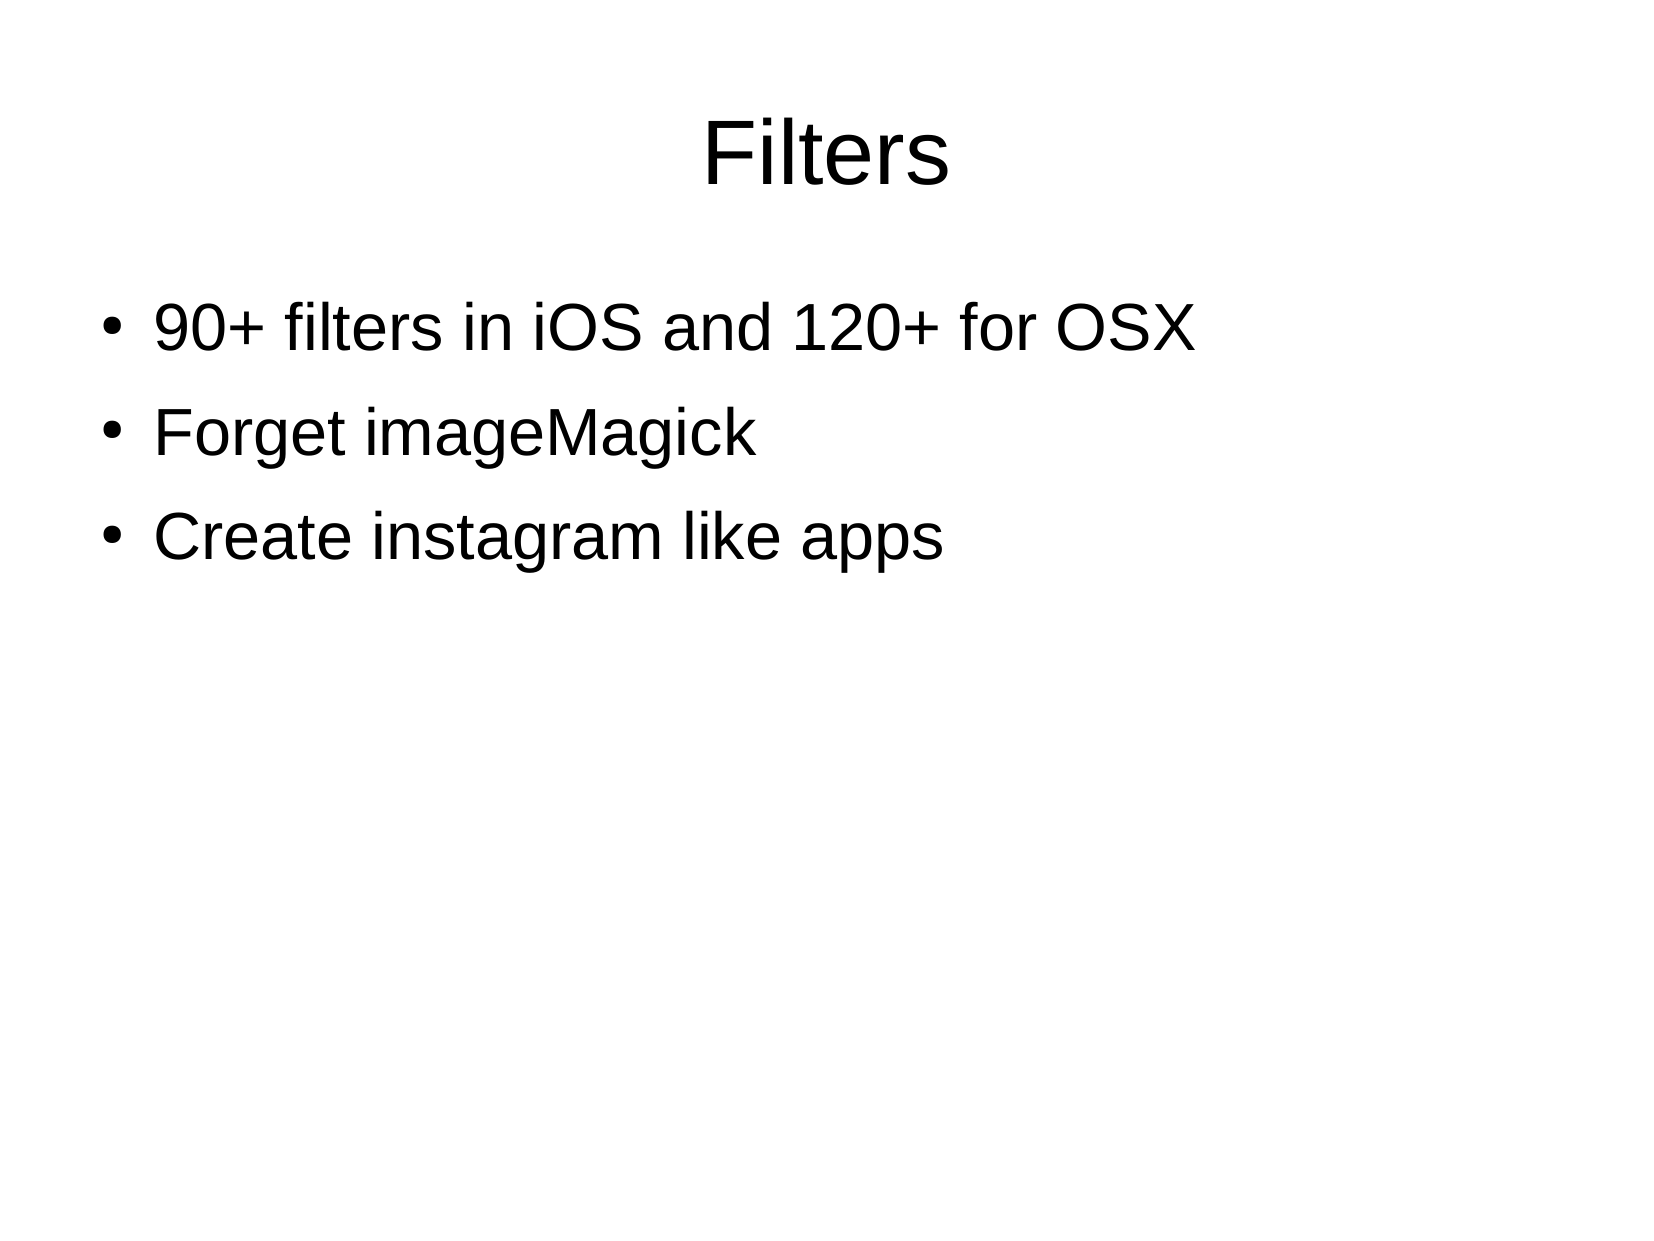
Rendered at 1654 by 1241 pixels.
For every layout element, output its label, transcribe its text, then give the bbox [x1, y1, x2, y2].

title Filters [82, 49, 1571, 257]
list 90+ filters in iOS and 120+ for OSX Forget imageMagick Create instagram like apps [82, 290, 1571, 1109]
